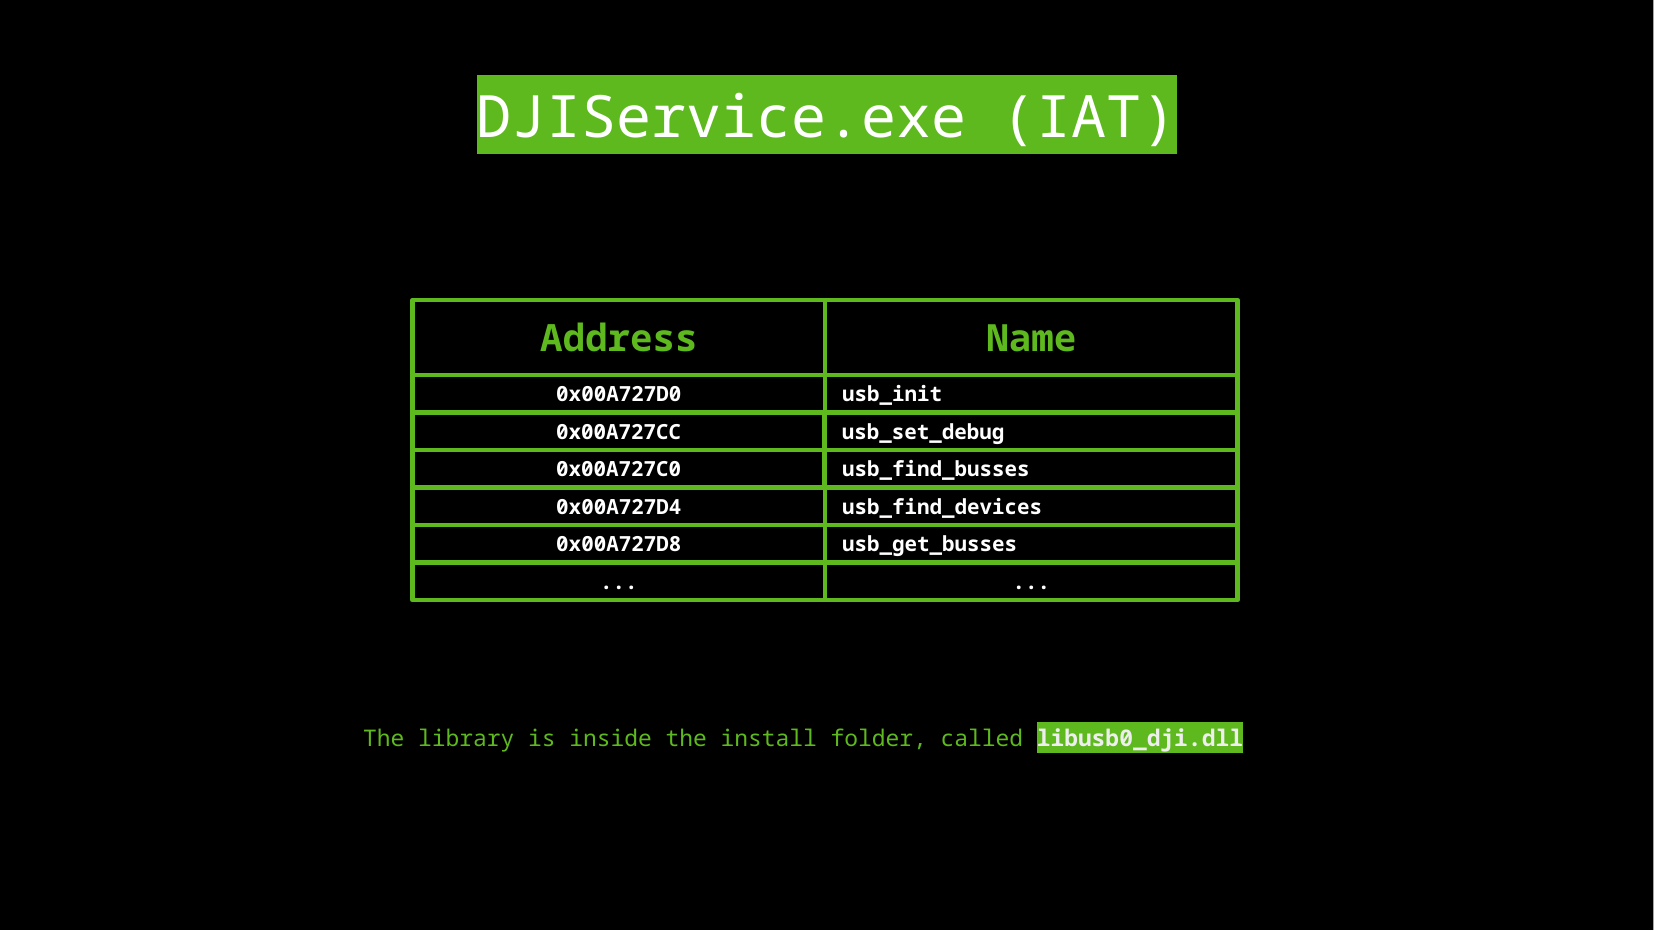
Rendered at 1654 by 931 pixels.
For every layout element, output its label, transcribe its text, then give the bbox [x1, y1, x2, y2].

text_box usb_set_debug [824, 412, 1238, 450]
text_box 0x00A727D0 [412, 374, 824, 412]
text_box usb_find_devices [824, 487, 1238, 524]
text_box 0x00A727D8 [412, 524, 824, 562]
title DJIService.exe (IAT) [82, 37, 1571, 193]
text_box The library is inside the install folder, called libusb0_dji.dll [37, 675, 1613, 838]
text_box usb_get_busses [824, 524, 1238, 562]
text_box 0x00A727CC [412, 412, 824, 450]
text_box usb_init [824, 374, 1238, 412]
text_box 0x00A727C0 [412, 450, 824, 487]
text_box usb_find_busses [824, 450, 1238, 487]
text_box 0x00A727D4 [412, 487, 824, 524]
text_box Address [412, 300, 825, 374]
text_box Name [825, 300, 1238, 374]
text_box ... [412, 562, 824, 600]
text_box ... [824, 562, 1238, 600]
